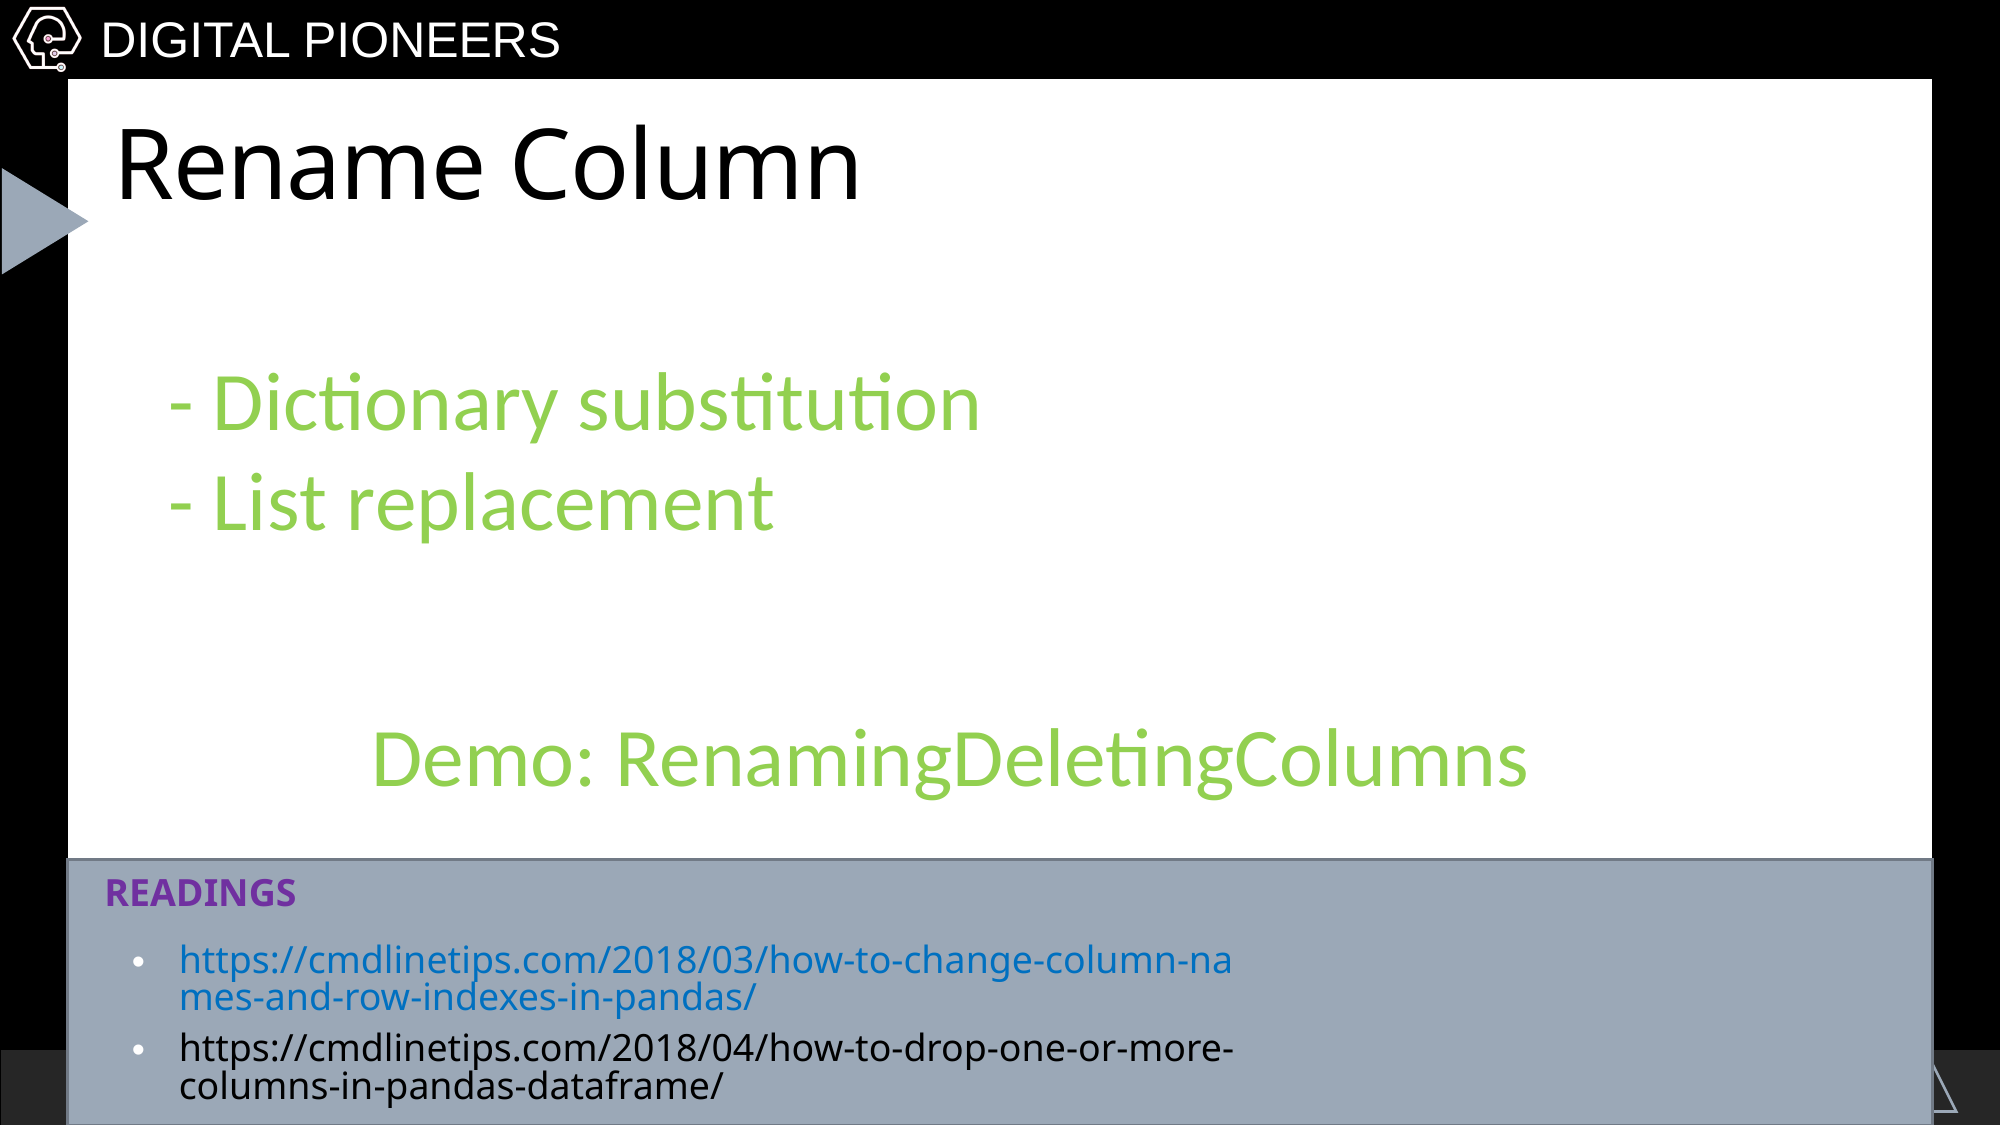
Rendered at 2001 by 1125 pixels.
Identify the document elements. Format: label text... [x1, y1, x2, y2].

text_box Demo: RenamingDeletingColumns [85, 695, 1817, 812]
text_box - Dictionary substitution - List replacement [153, 339, 1537, 658]
text_box https://cmdlinetips.com/2018/03/how-to-change-column-names-and-row-indexes-in-pandas/ https://cmdlinetips.com/2018/04/how-to-drop-one-or-more-columns-in-pandas-dataframe/ [116, 928, 1264, 1125]
text_box DIGITAL PIONEERS [85, 0, 596, 76]
title Rename Column [98, 93, 1813, 243]
picture [7, 5, 85, 73]
text_box READINGS [89, 861, 326, 922]
text_box [68, 860, 1933, 1125]
